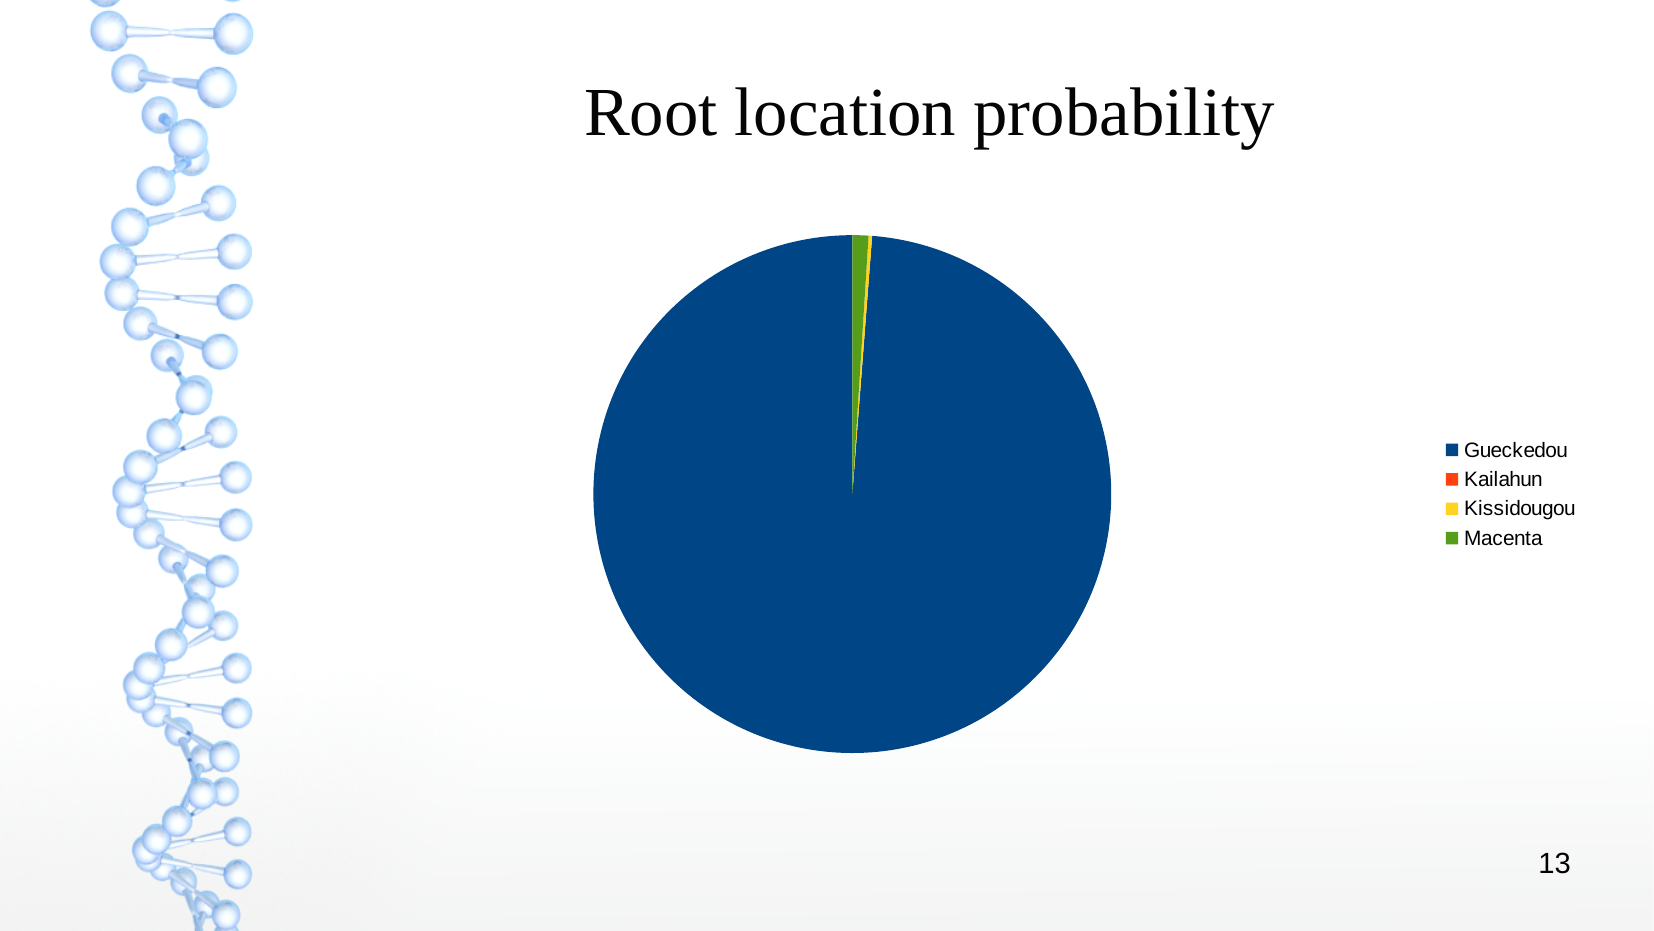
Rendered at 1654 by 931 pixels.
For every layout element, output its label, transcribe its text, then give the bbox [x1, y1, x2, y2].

title Root location probability [265, 35, 1595, 189]
chart [265, 224, 1595, 764]
picture [0, 0, 1654, 931]
